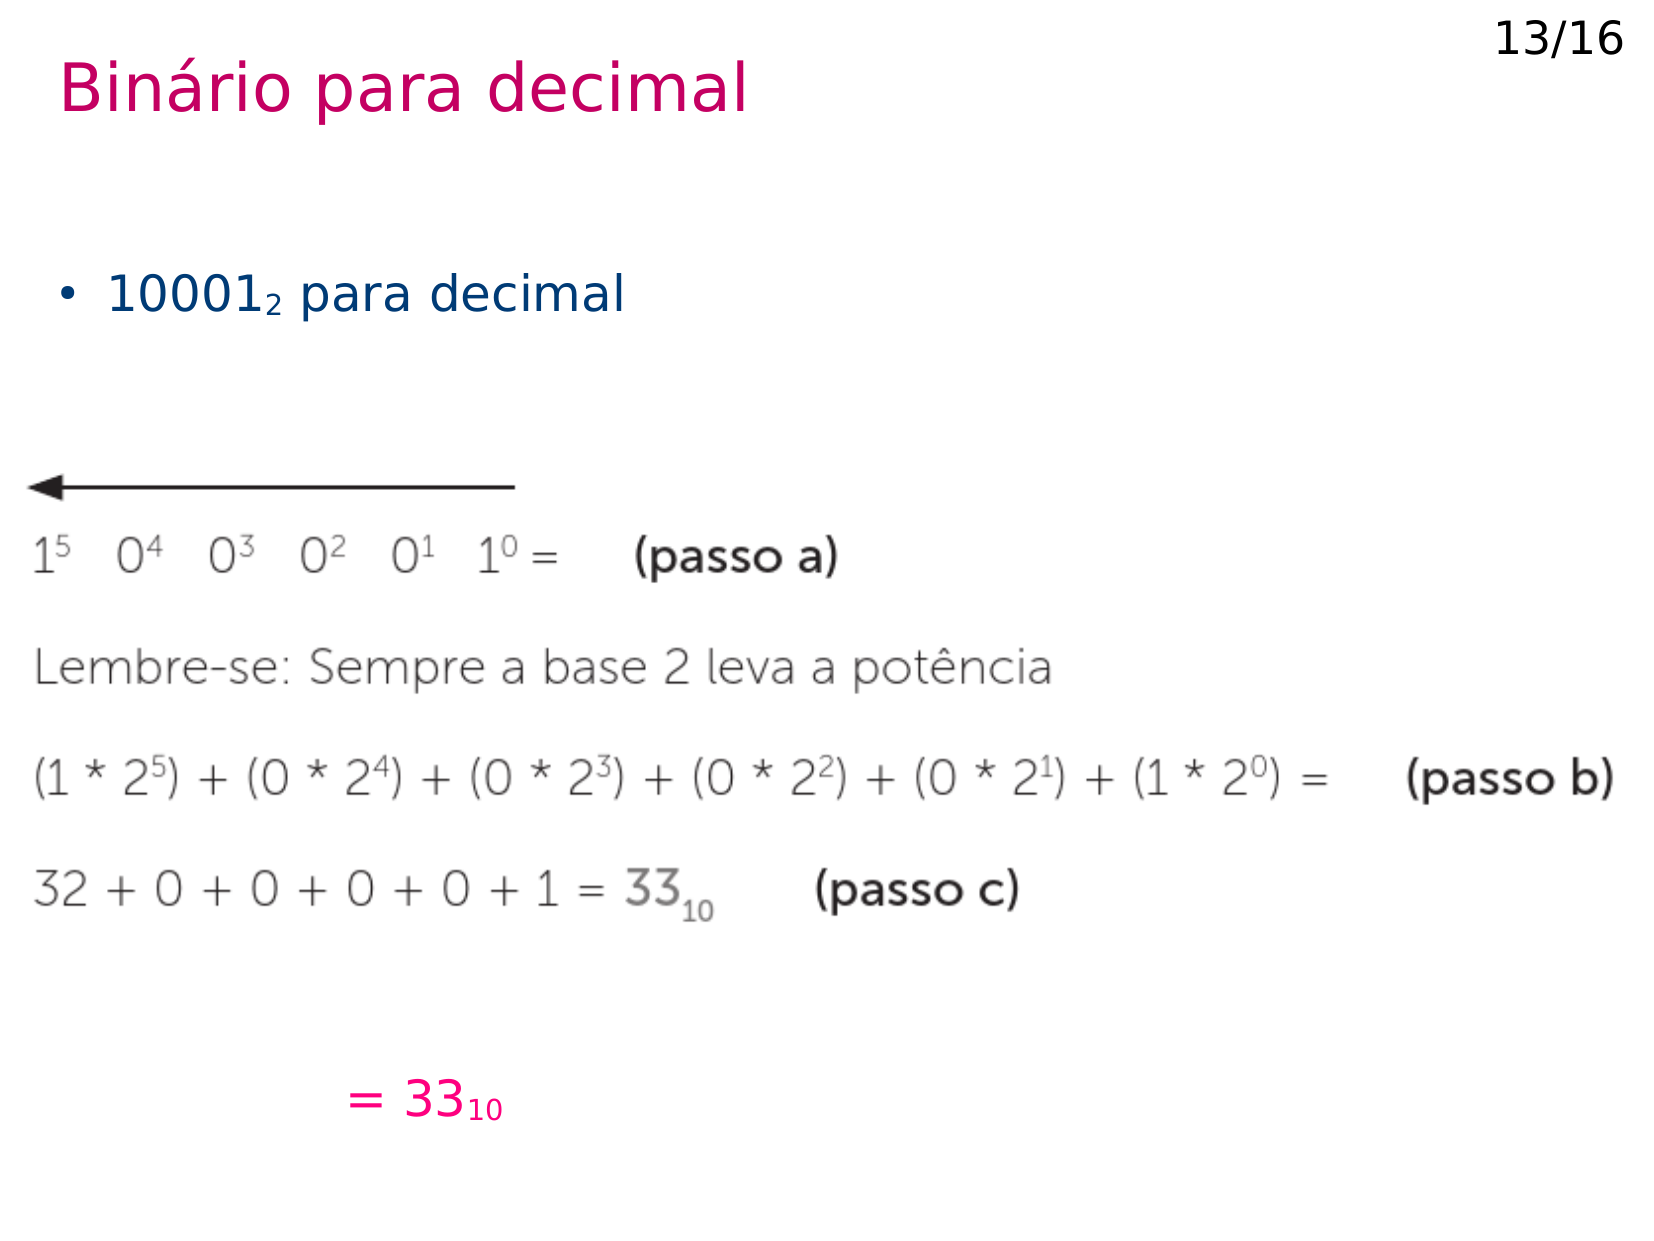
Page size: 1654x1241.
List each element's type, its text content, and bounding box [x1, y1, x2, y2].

text_box = 3310 [330, 1062, 519, 1137]
title Binário para decimal [59, 29, 1625, 148]
picture [17, 472, 1623, 934]
list 100012 para decimal [59, 236, 1625, 1211]
